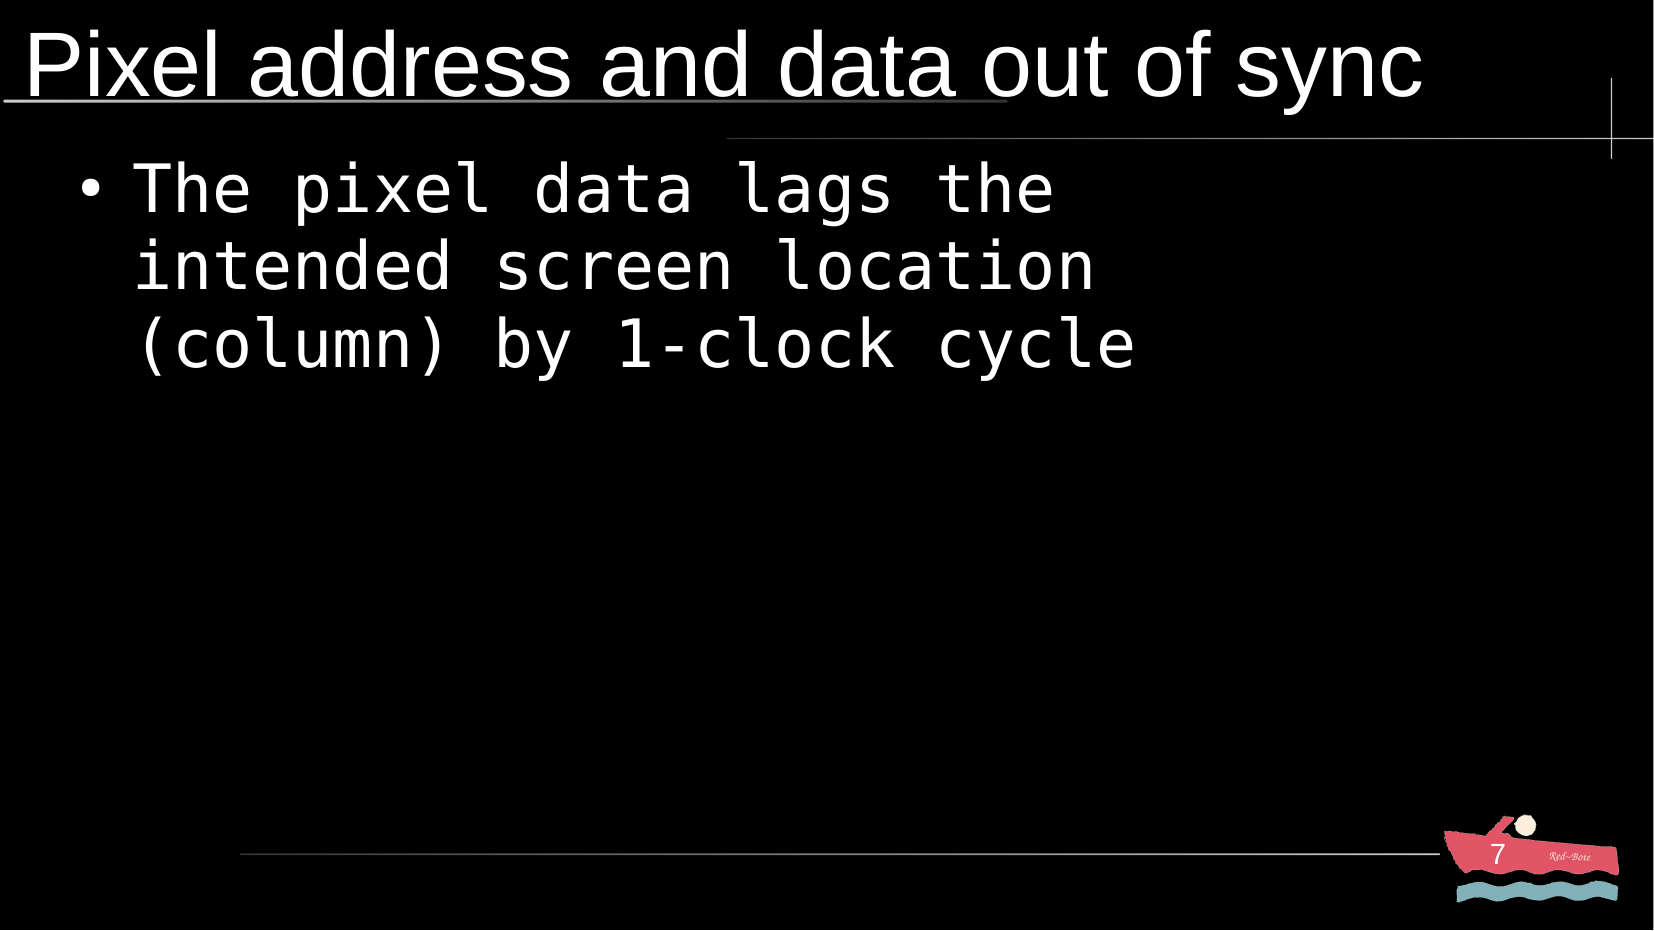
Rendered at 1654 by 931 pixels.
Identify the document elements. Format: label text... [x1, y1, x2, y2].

title Pixel address and data out of sync [23, 11, 1589, 119]
list The pixel data lags the intended screen location (column) by 1-clock cycle [61, 150, 1238, 563]
picture [1440, 807, 1625, 908]
